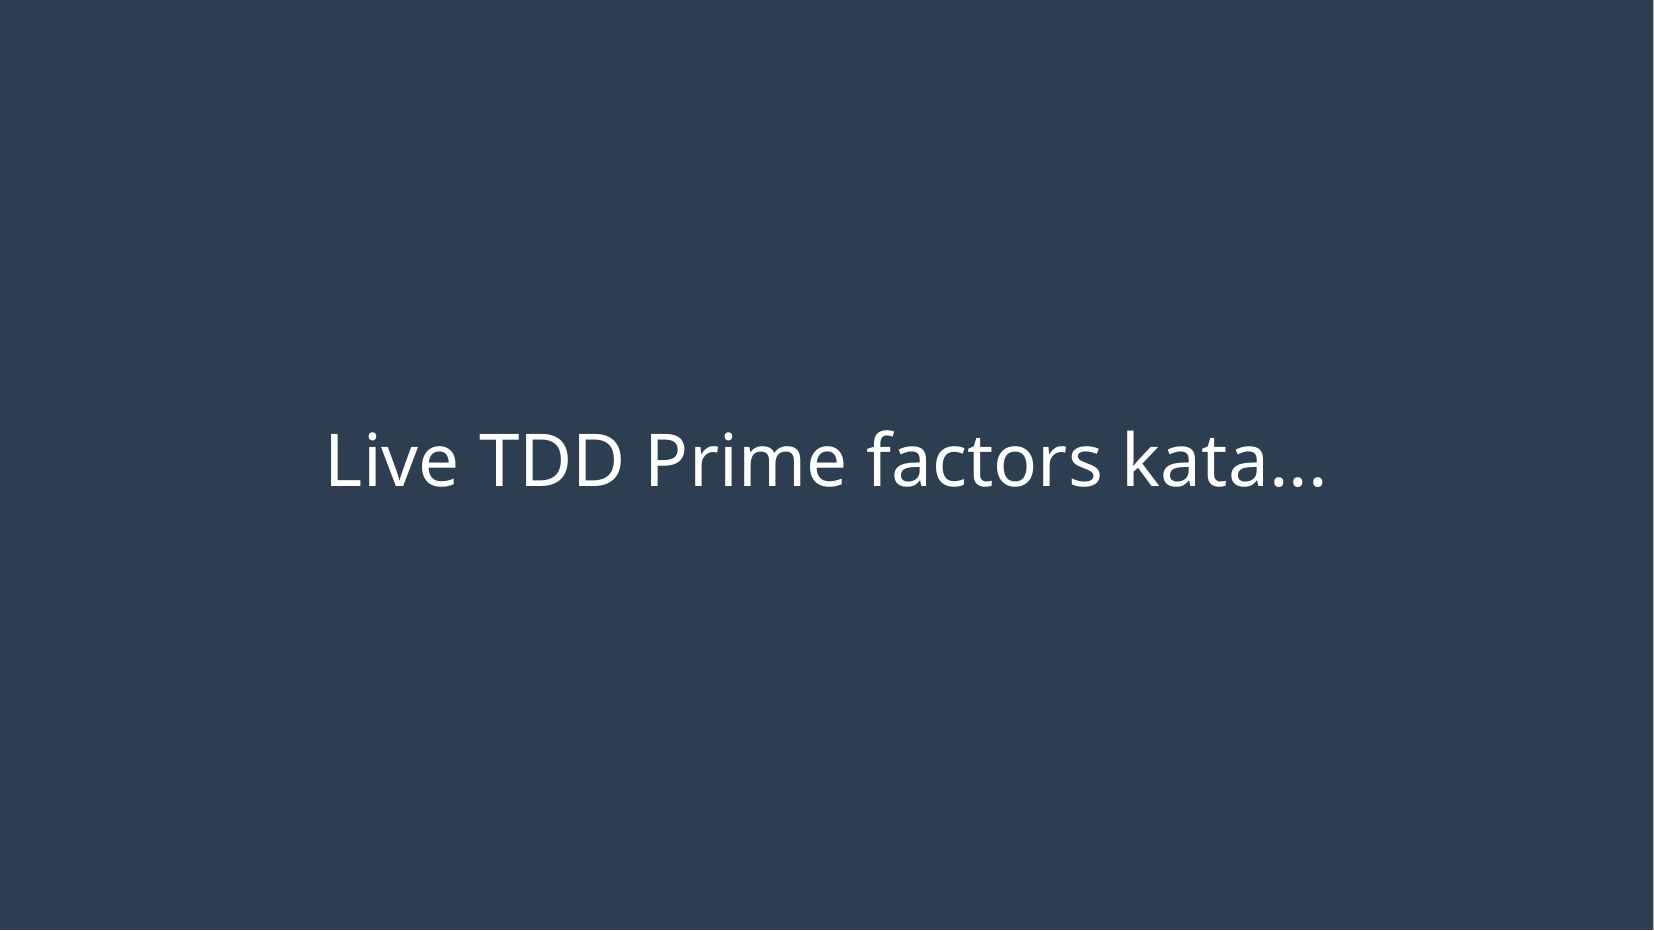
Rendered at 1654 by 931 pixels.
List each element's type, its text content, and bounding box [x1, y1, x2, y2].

subtitle Live TDD Prime factors kata... [29, 0, 1625, 916]
